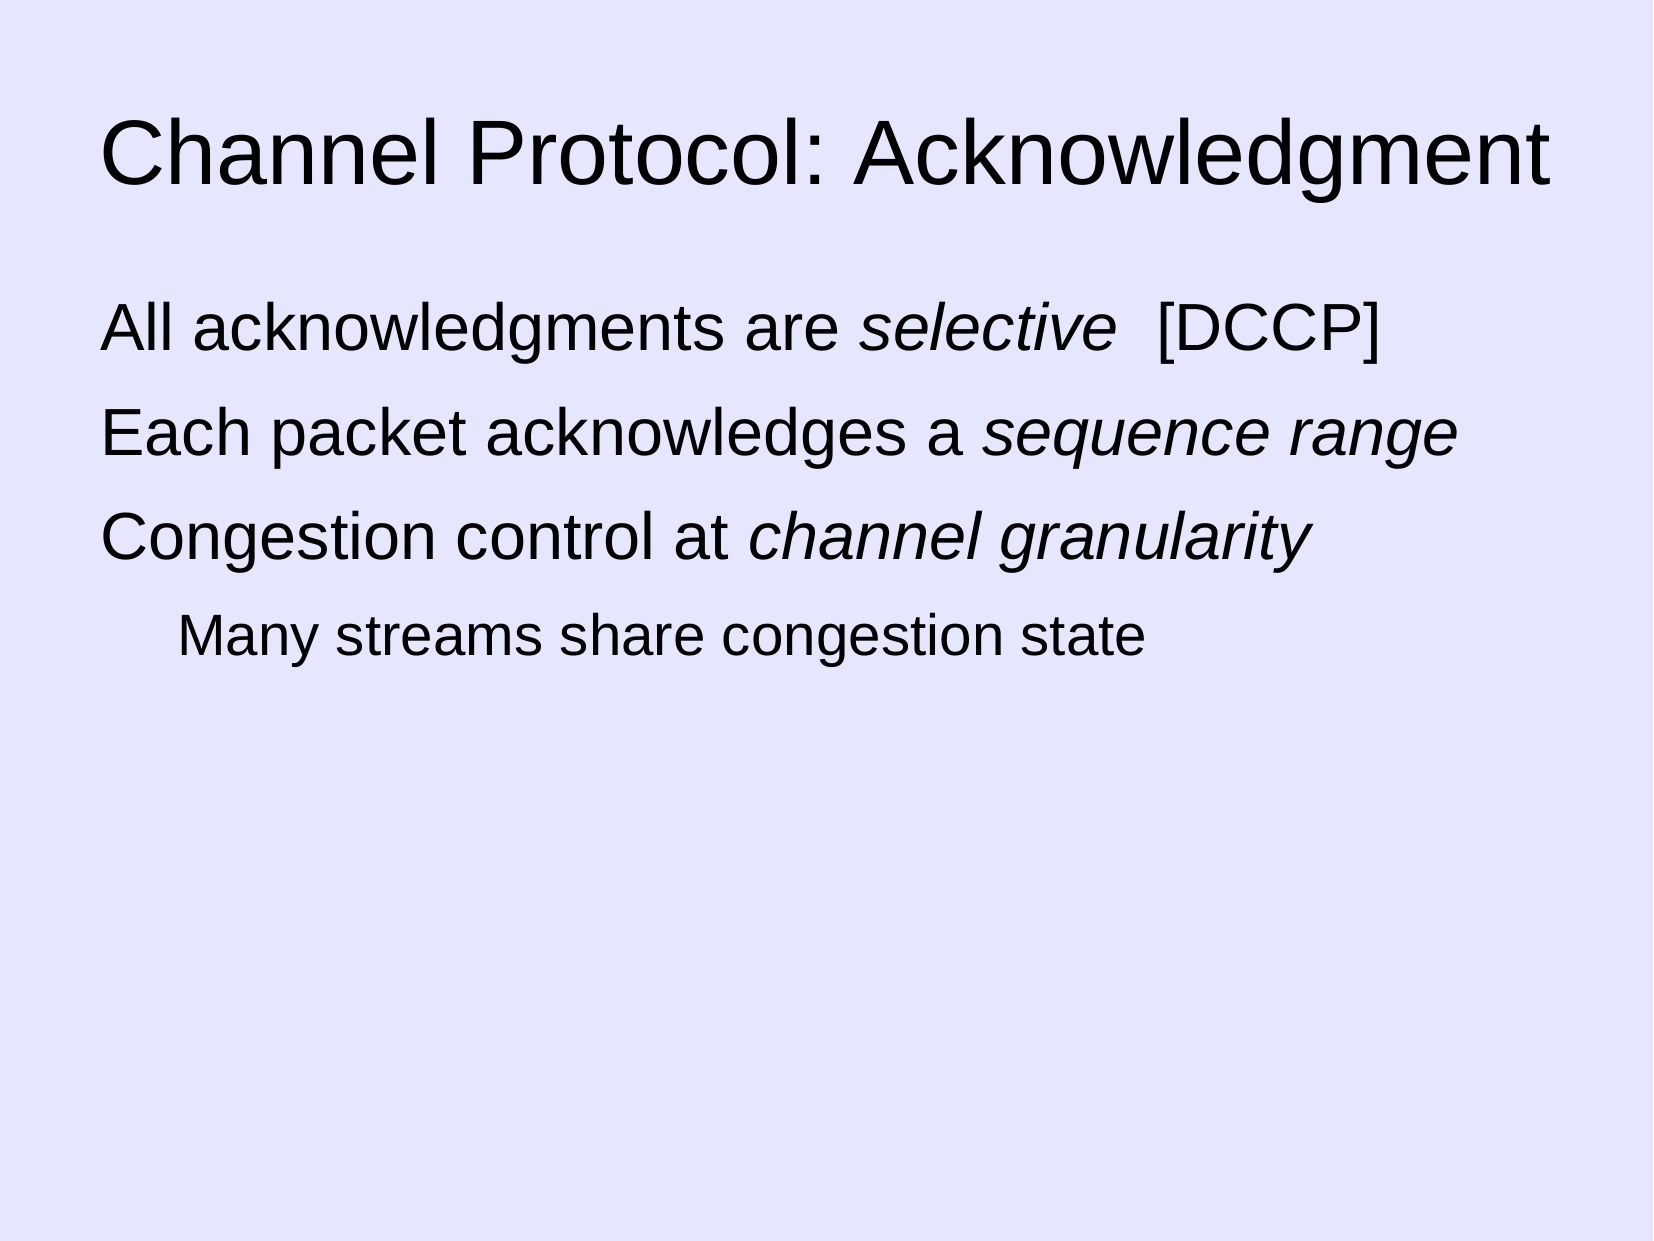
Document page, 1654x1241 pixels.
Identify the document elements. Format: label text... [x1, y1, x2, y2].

list All acknowledgments are selective [DCCP] Each packet acknowledges a sequence range Congestion control at channel granularity Many streams share congestion state [82, 290, 1571, 1095]
title Channel Protocol: Acknowledgment [82, 49, 1571, 257]
